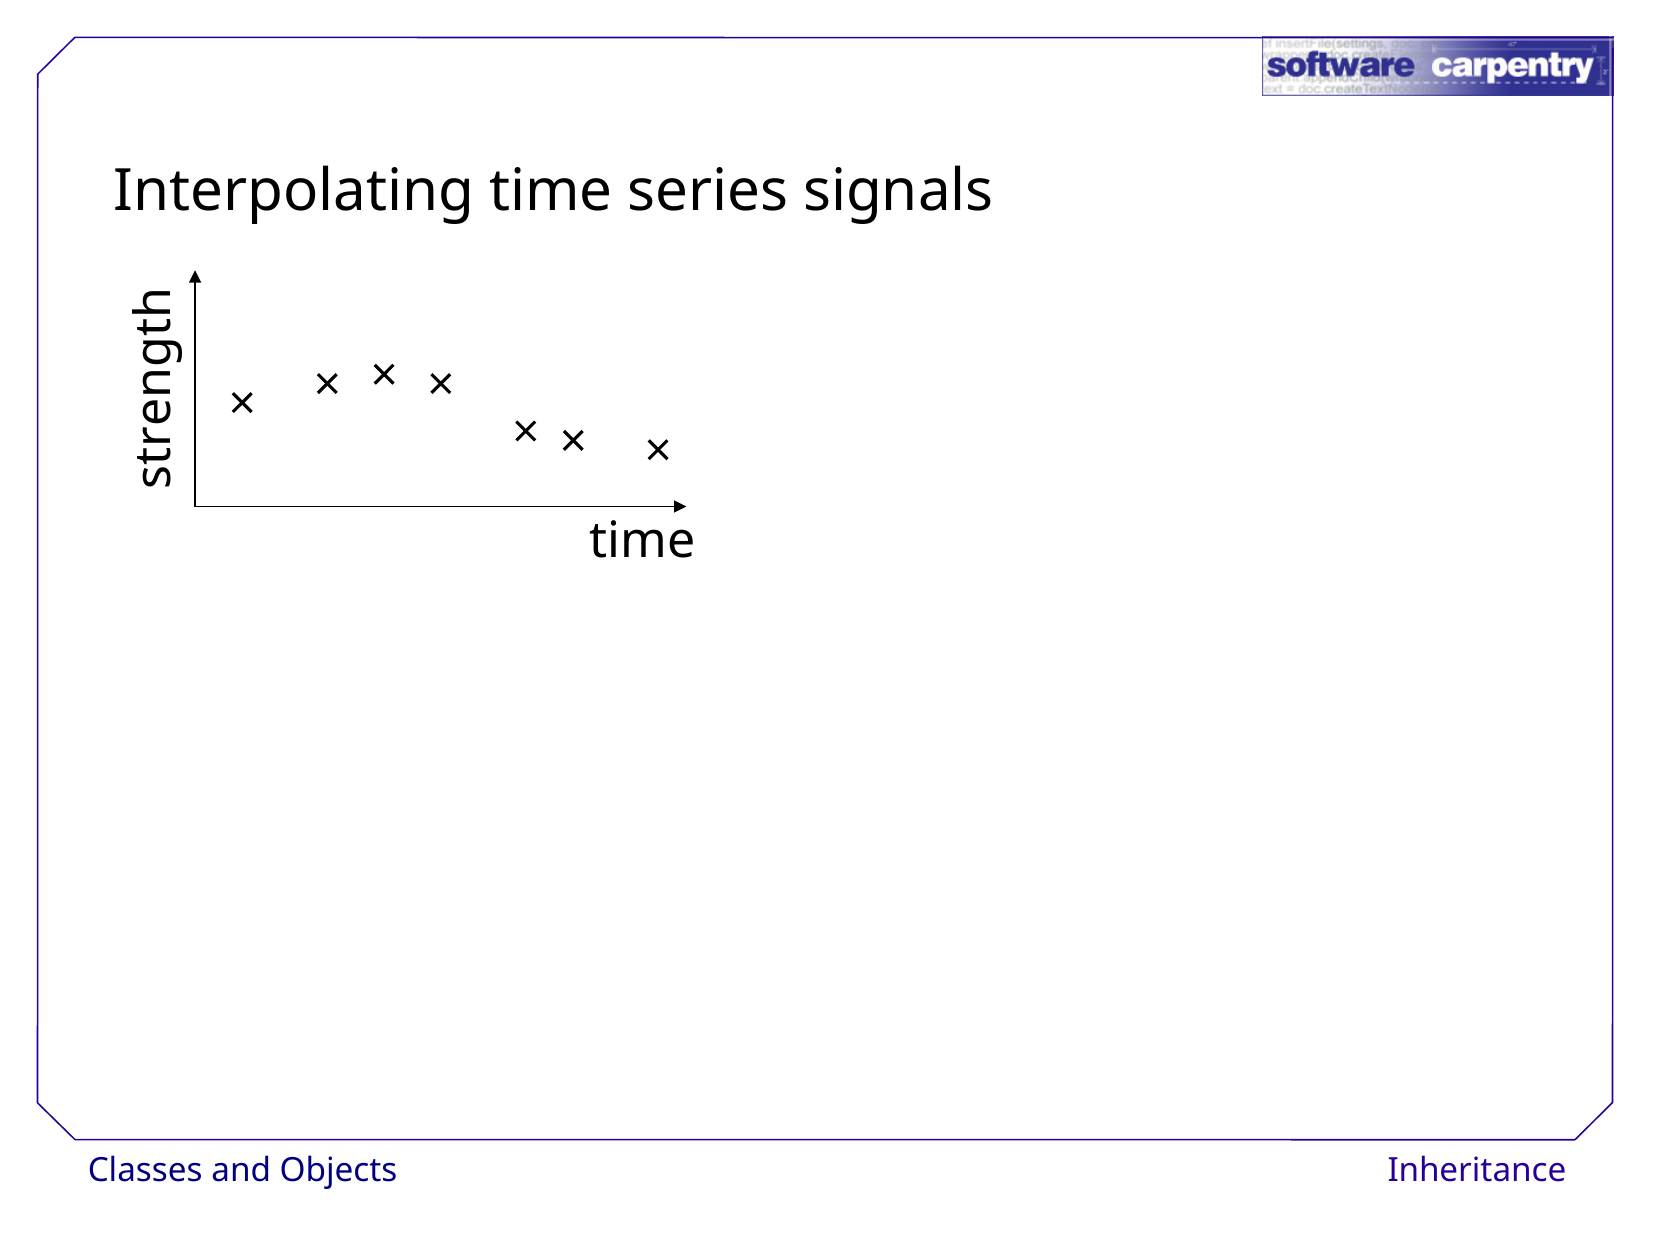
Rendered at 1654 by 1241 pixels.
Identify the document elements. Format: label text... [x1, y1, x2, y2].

text_box strength [117, 272, 190, 505]
picture [1262, 36, 1614, 96]
text_box time [574, 504, 711, 577]
text_box Interpolating time series signals [99, 109, 1517, 231]
